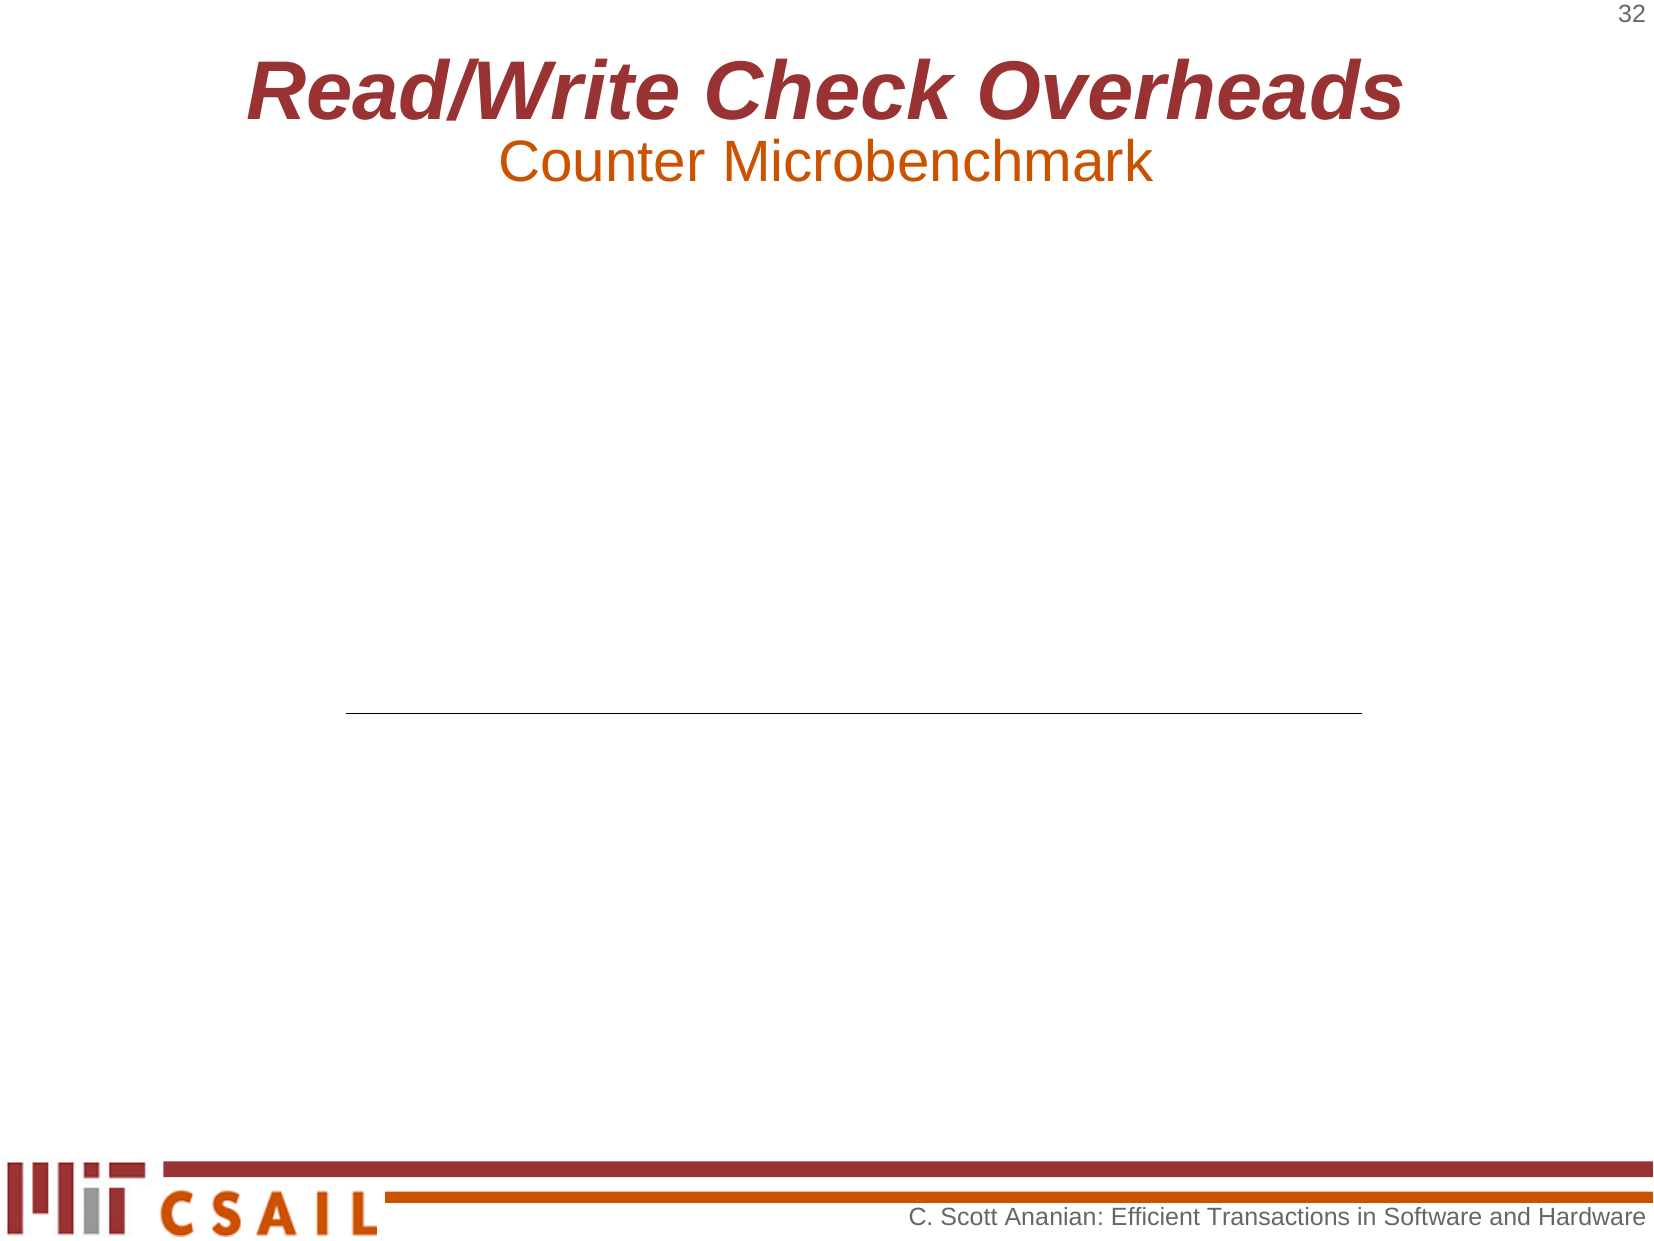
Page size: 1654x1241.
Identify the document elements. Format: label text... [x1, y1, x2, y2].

picture [0, 1155, 377, 1237]
text_box Counter Microbenchmark [498, 128, 1155, 194]
title Read/Write Check Overheads [52, 28, 1601, 153]
picture [289, 206, 1364, 980]
